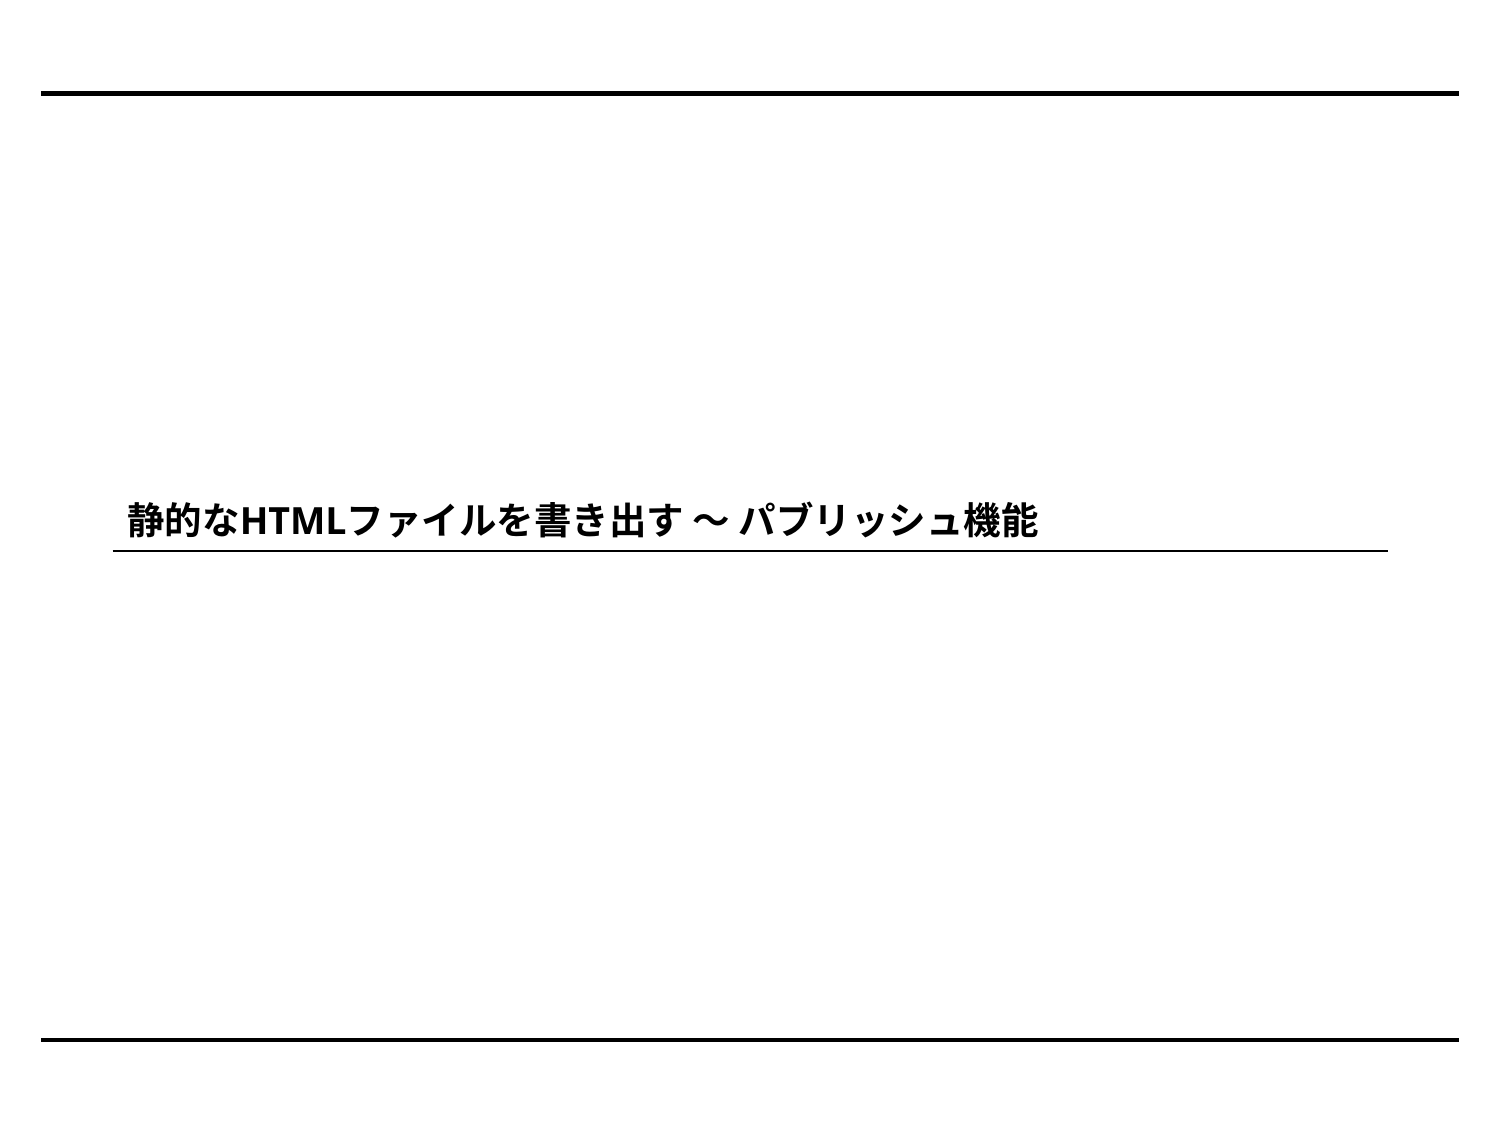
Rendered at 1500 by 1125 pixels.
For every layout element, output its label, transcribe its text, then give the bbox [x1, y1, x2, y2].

title 静的なHTMLファイルを書き出す ～ パブリッシュ機能 [112, 488, 1388, 549]
